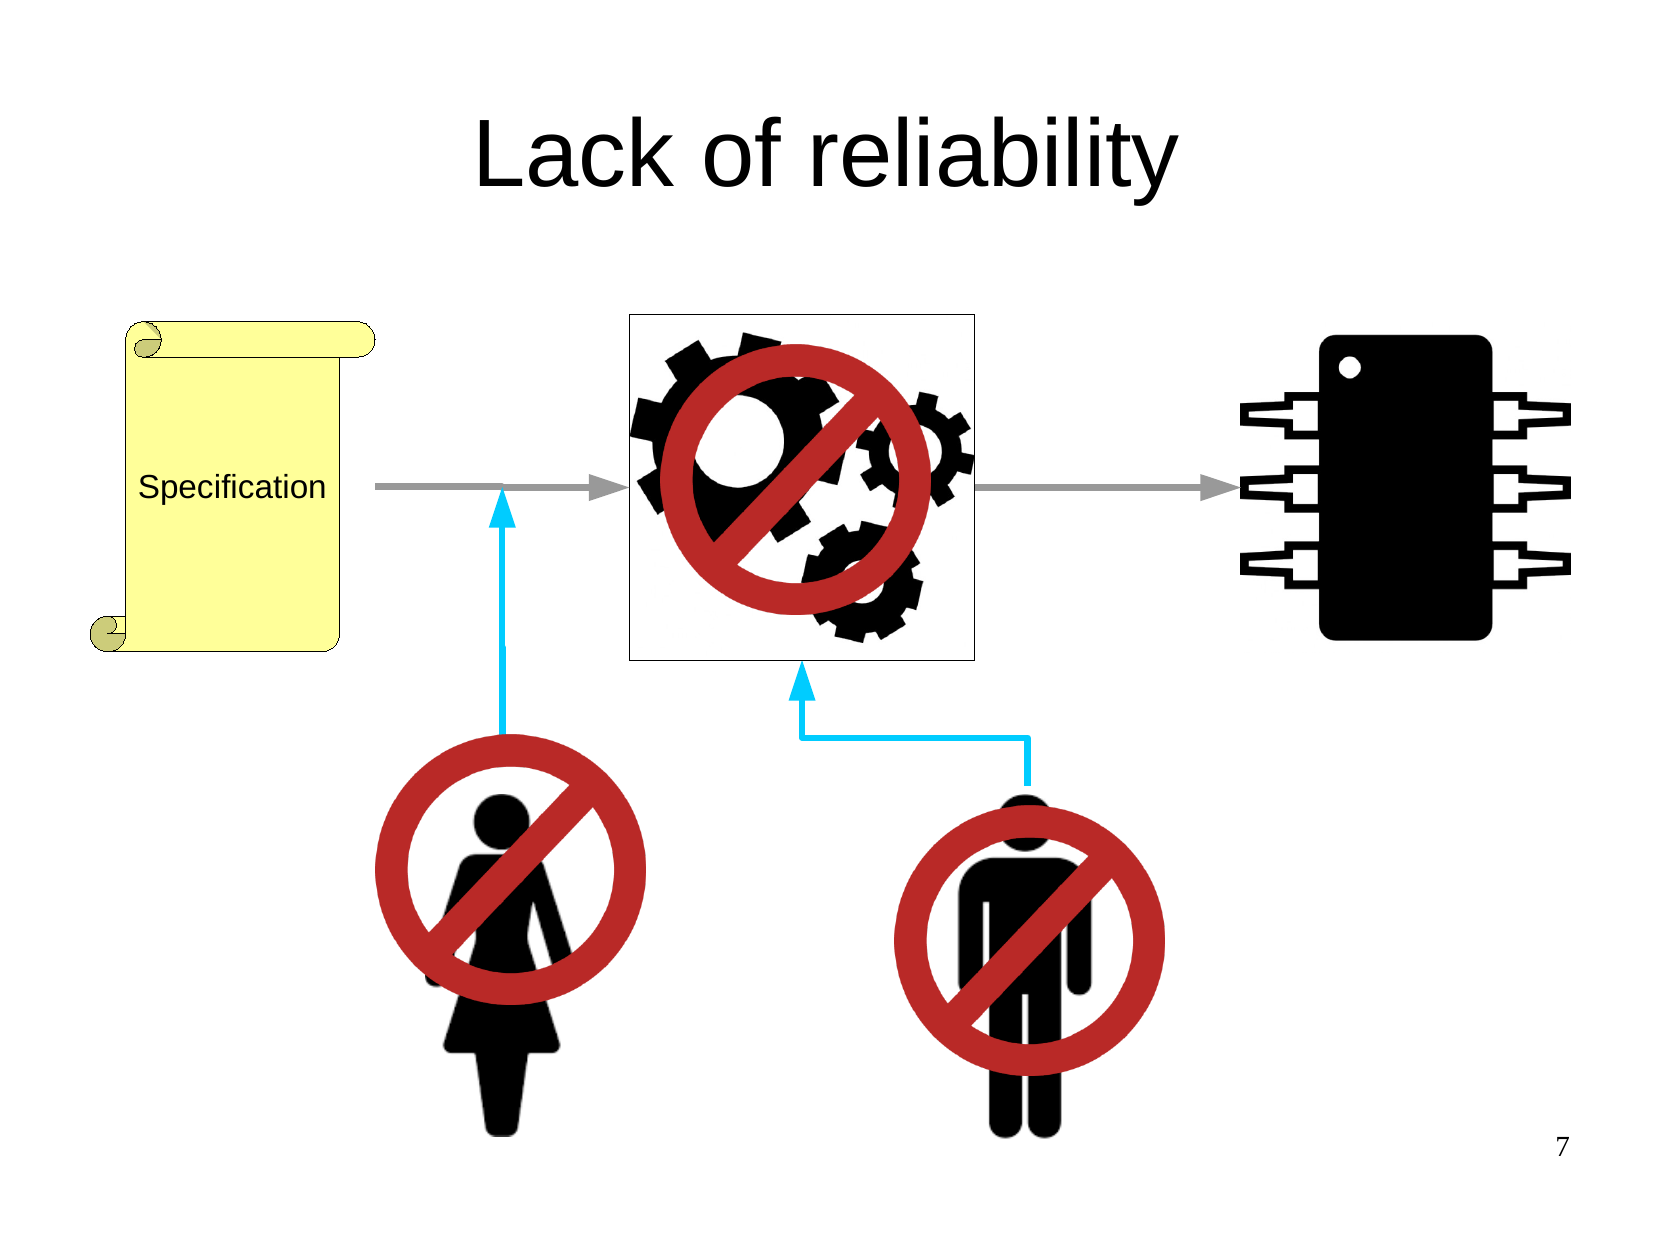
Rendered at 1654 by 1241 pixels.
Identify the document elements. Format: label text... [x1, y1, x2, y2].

picture [850, 794, 1201, 1145]
picture [629, 314, 975, 661]
title Lack of reliability [82, 49, 1571, 257]
picture [1240, 322, 1571, 653]
text_box Specification [147, 321, 376, 358]
text_box Specification [112, 321, 340, 652]
picture [375, 734, 646, 1137]
